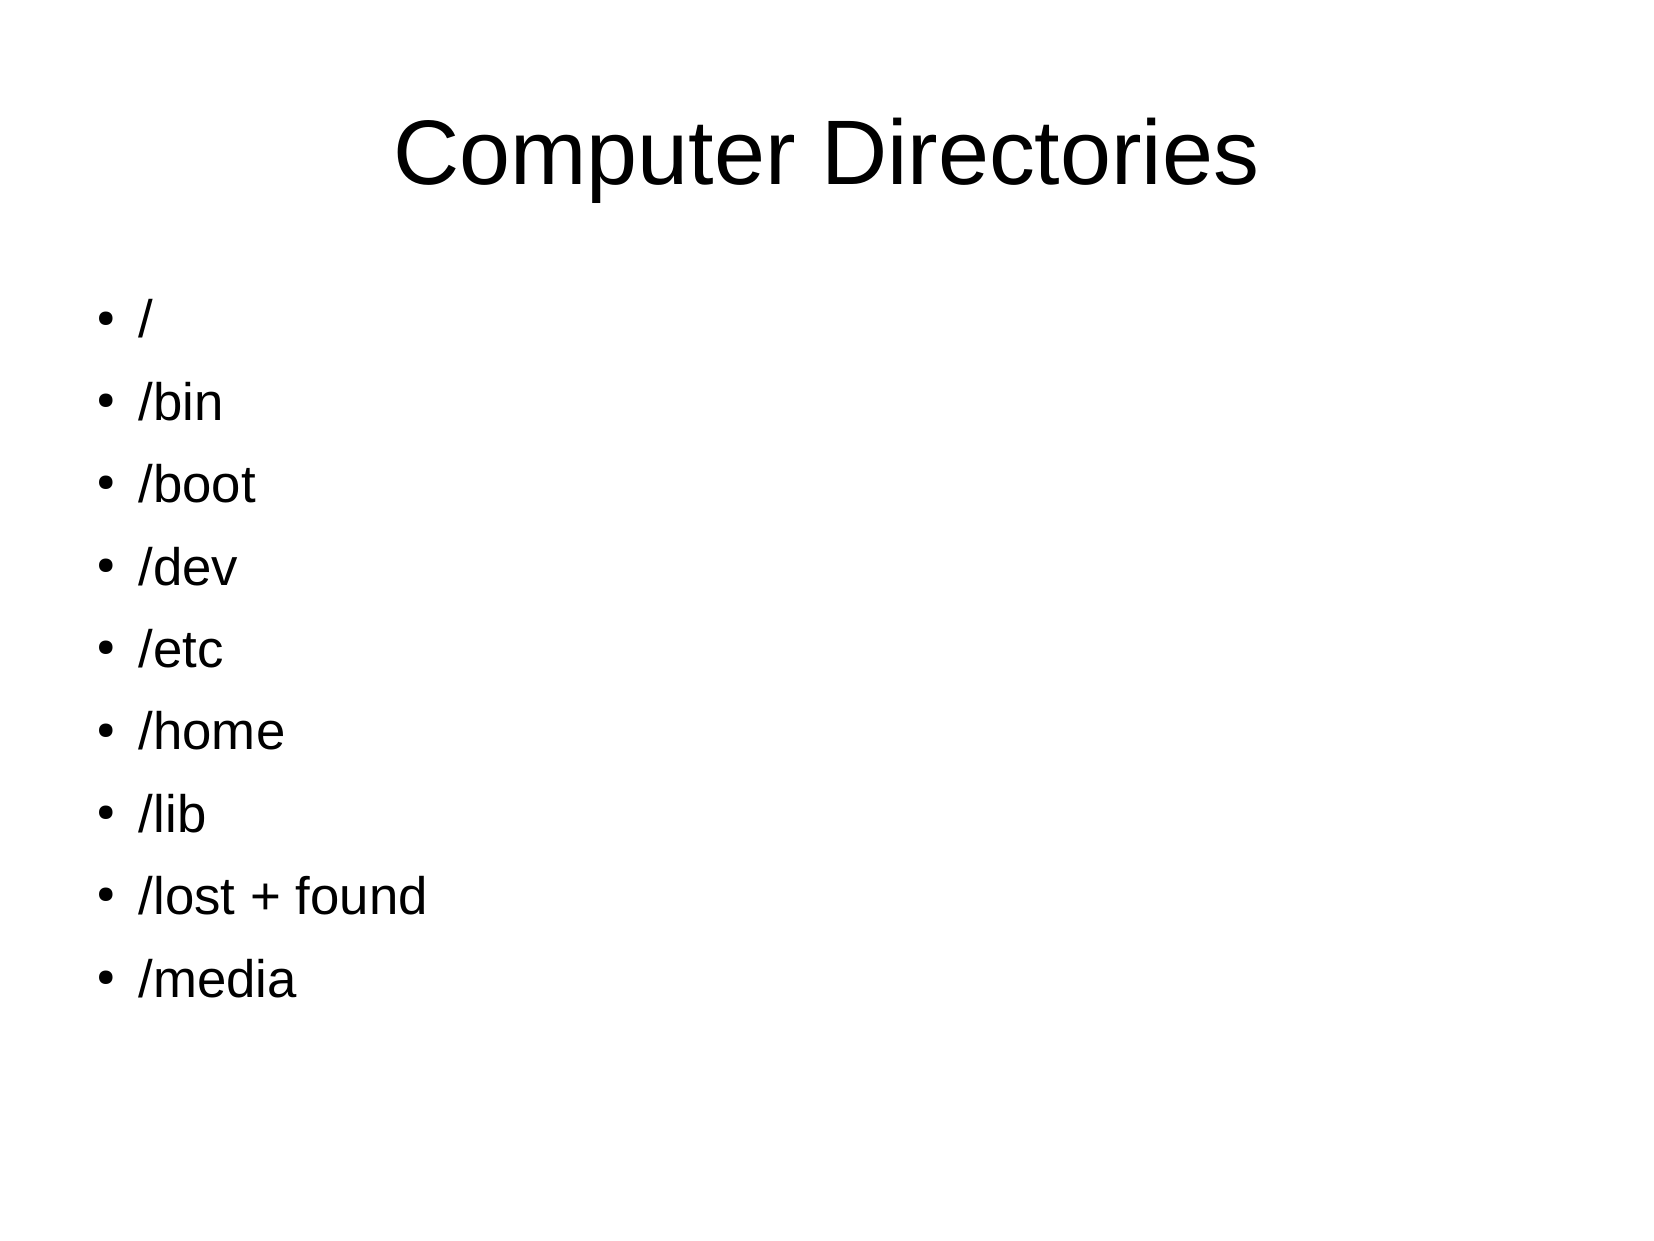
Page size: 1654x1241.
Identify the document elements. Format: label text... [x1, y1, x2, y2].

title Computer Directories [82, 49, 1571, 257]
list / /bin /boot /dev /etc /home /lib /lost + found /media [82, 290, 1571, 1010]
